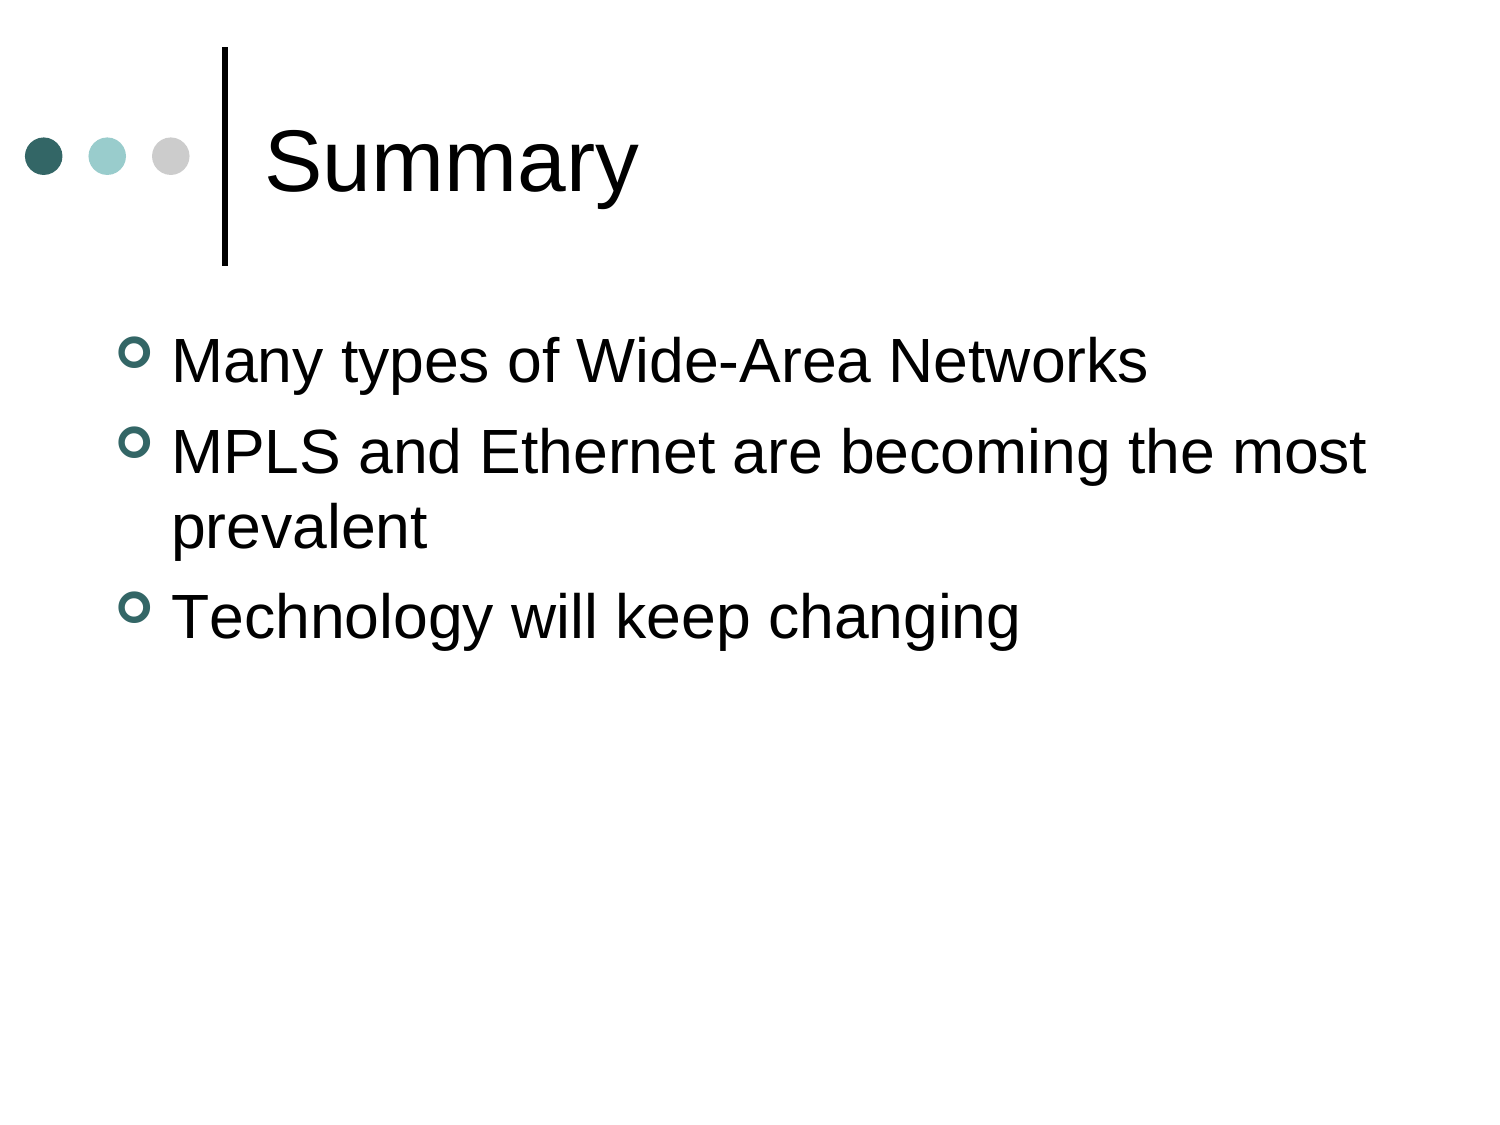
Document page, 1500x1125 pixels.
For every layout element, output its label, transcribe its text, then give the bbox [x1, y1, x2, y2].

title Summary [249, 31, 1401, 282]
list Many types of Wide-Area Networks MPLS and Ethernet are becoming the most prevalent Technology will keep changing [100, 312, 1400, 988]
